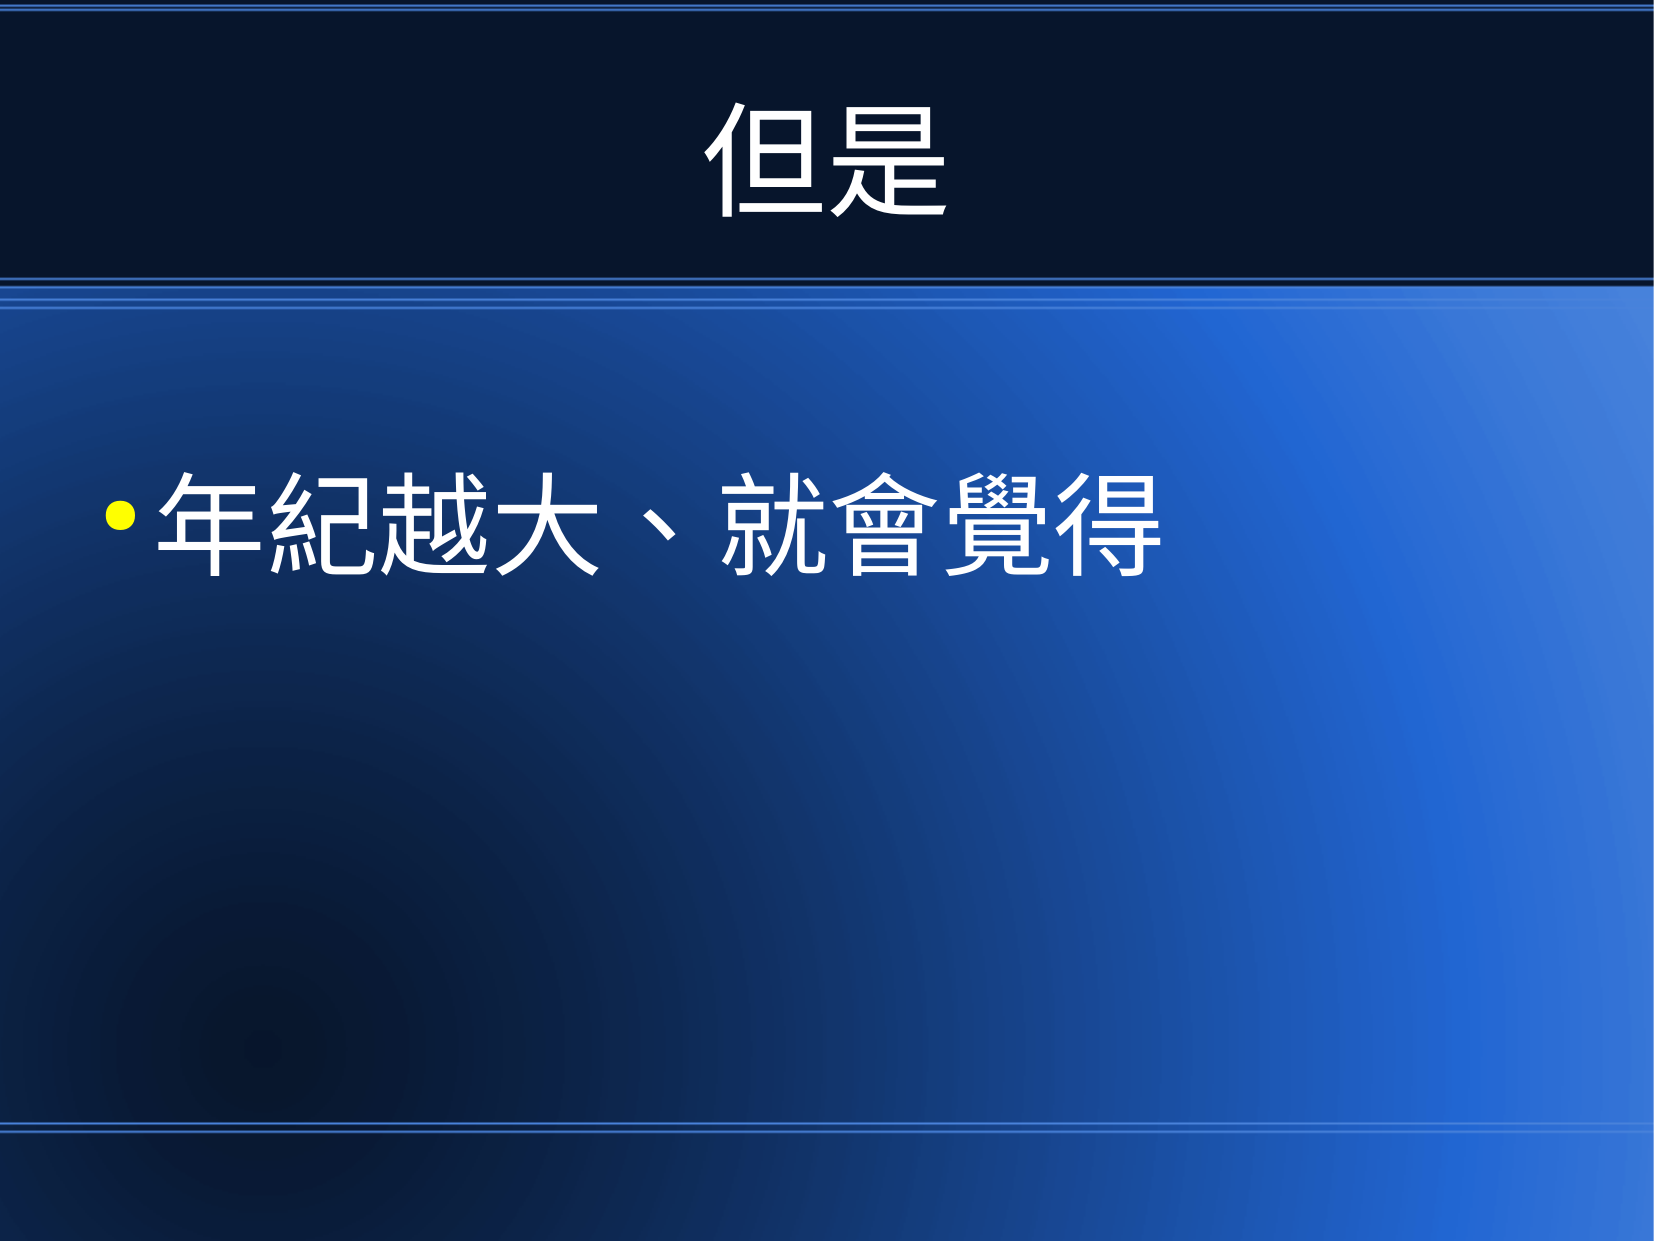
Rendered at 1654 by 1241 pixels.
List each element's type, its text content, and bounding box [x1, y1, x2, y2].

title 但是 [82, 49, 1571, 257]
list 年紀越大、就會覺得 [82, 355, 1571, 1241]
picture [0, 0, 1654, 1241]
